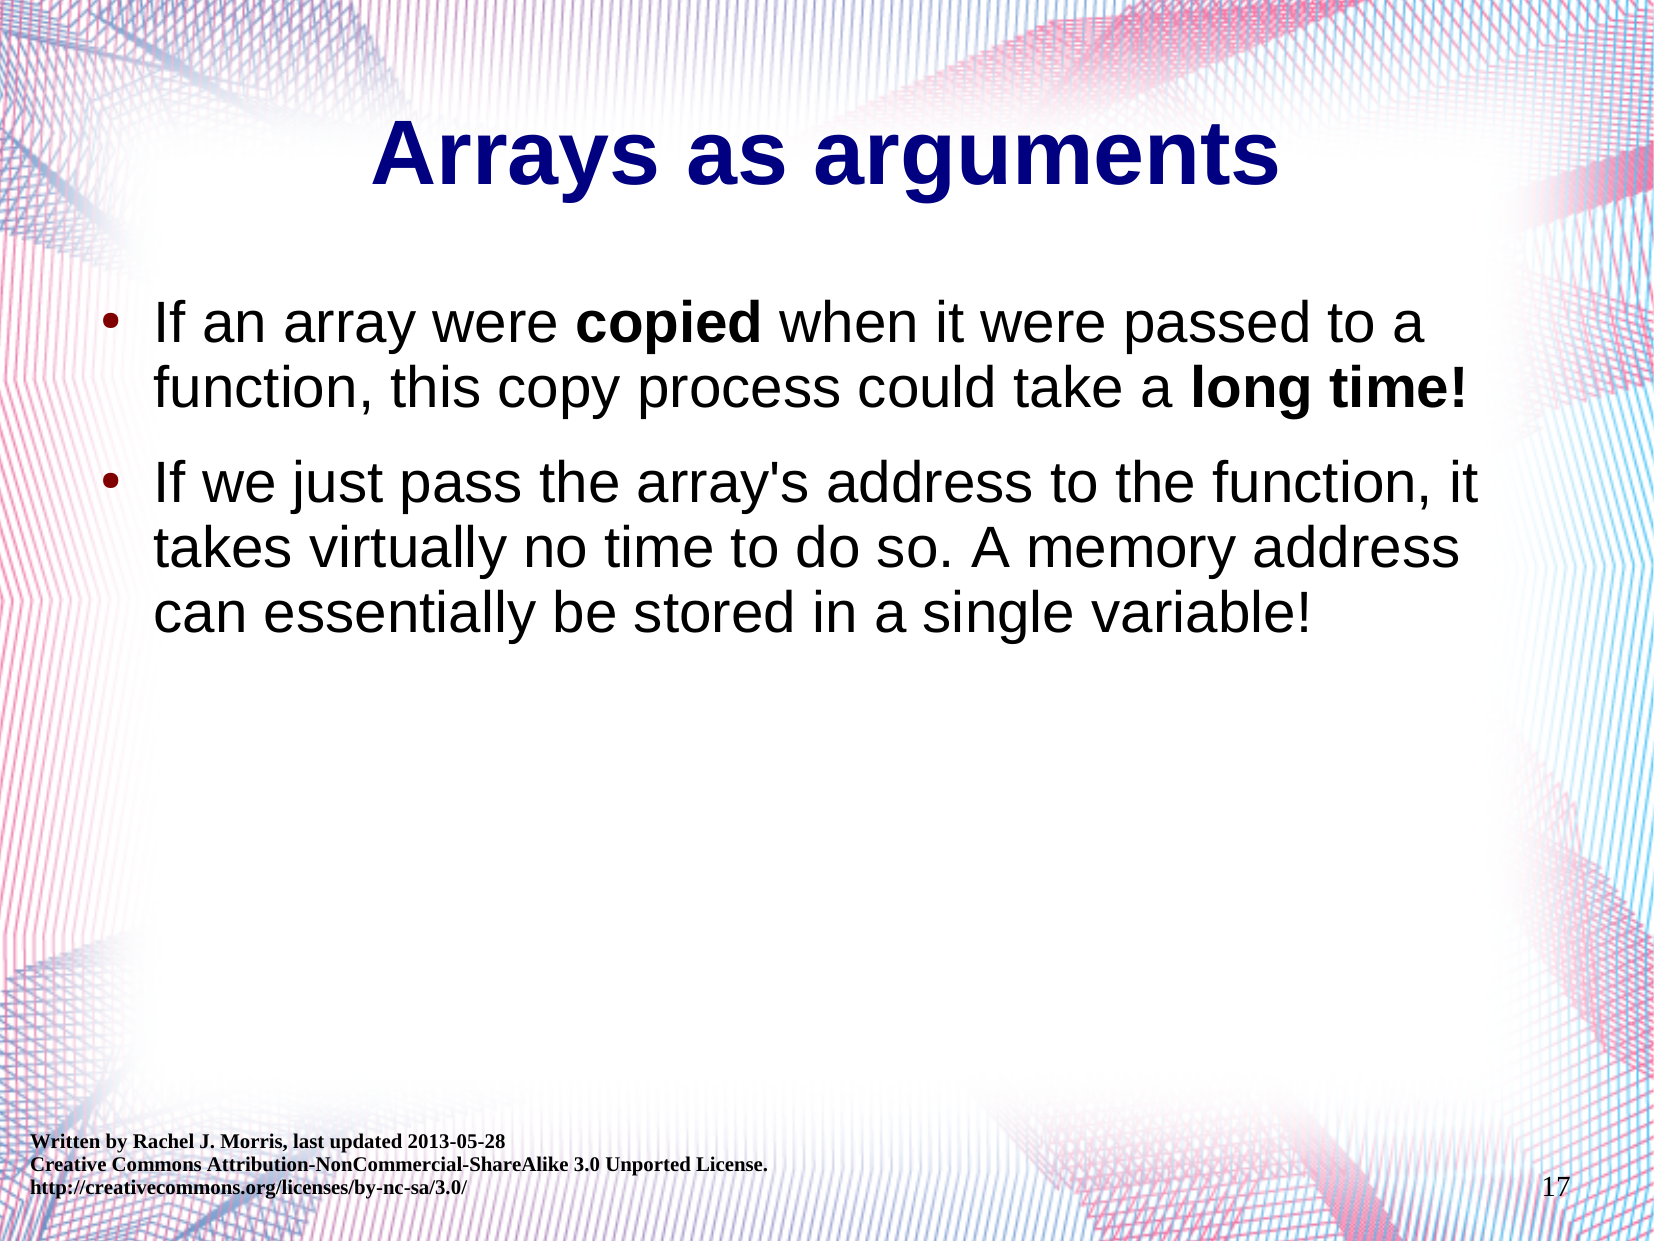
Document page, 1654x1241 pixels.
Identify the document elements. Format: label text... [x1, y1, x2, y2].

title Arrays as arguments [82, 49, 1571, 257]
picture [0, 0, 1654, 1241]
list If an array were copied when it were passed to a function, this copy process could take a long time! If we just pass the array's address to the function, it takes virtually no time to do so. A memory address can essentially be stored in a single variable! [82, 290, 1571, 1010]
